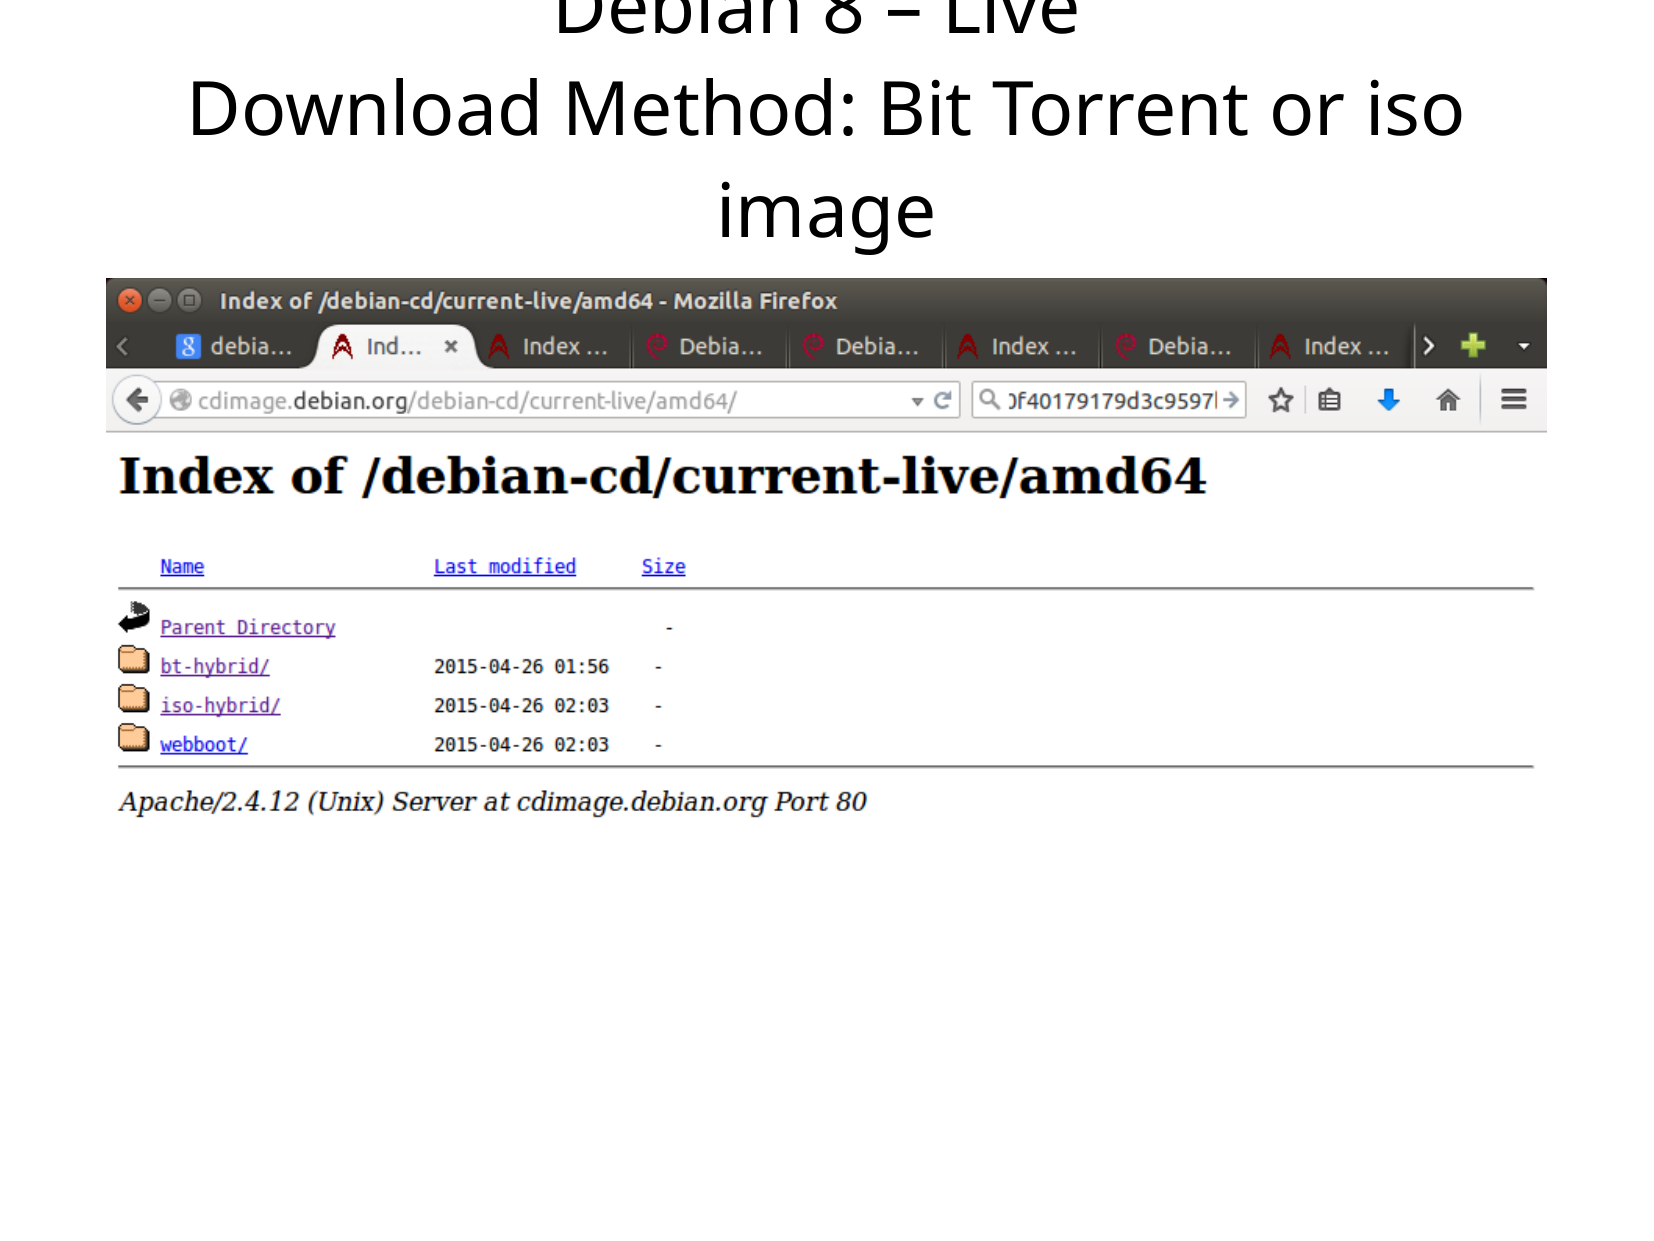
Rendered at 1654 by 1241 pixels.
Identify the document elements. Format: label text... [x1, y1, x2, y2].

title Debian 8 – Live Download Method: Bit Torrent or iso image [82, 23, 1571, 189]
picture [106, 278, 1547, 1241]
